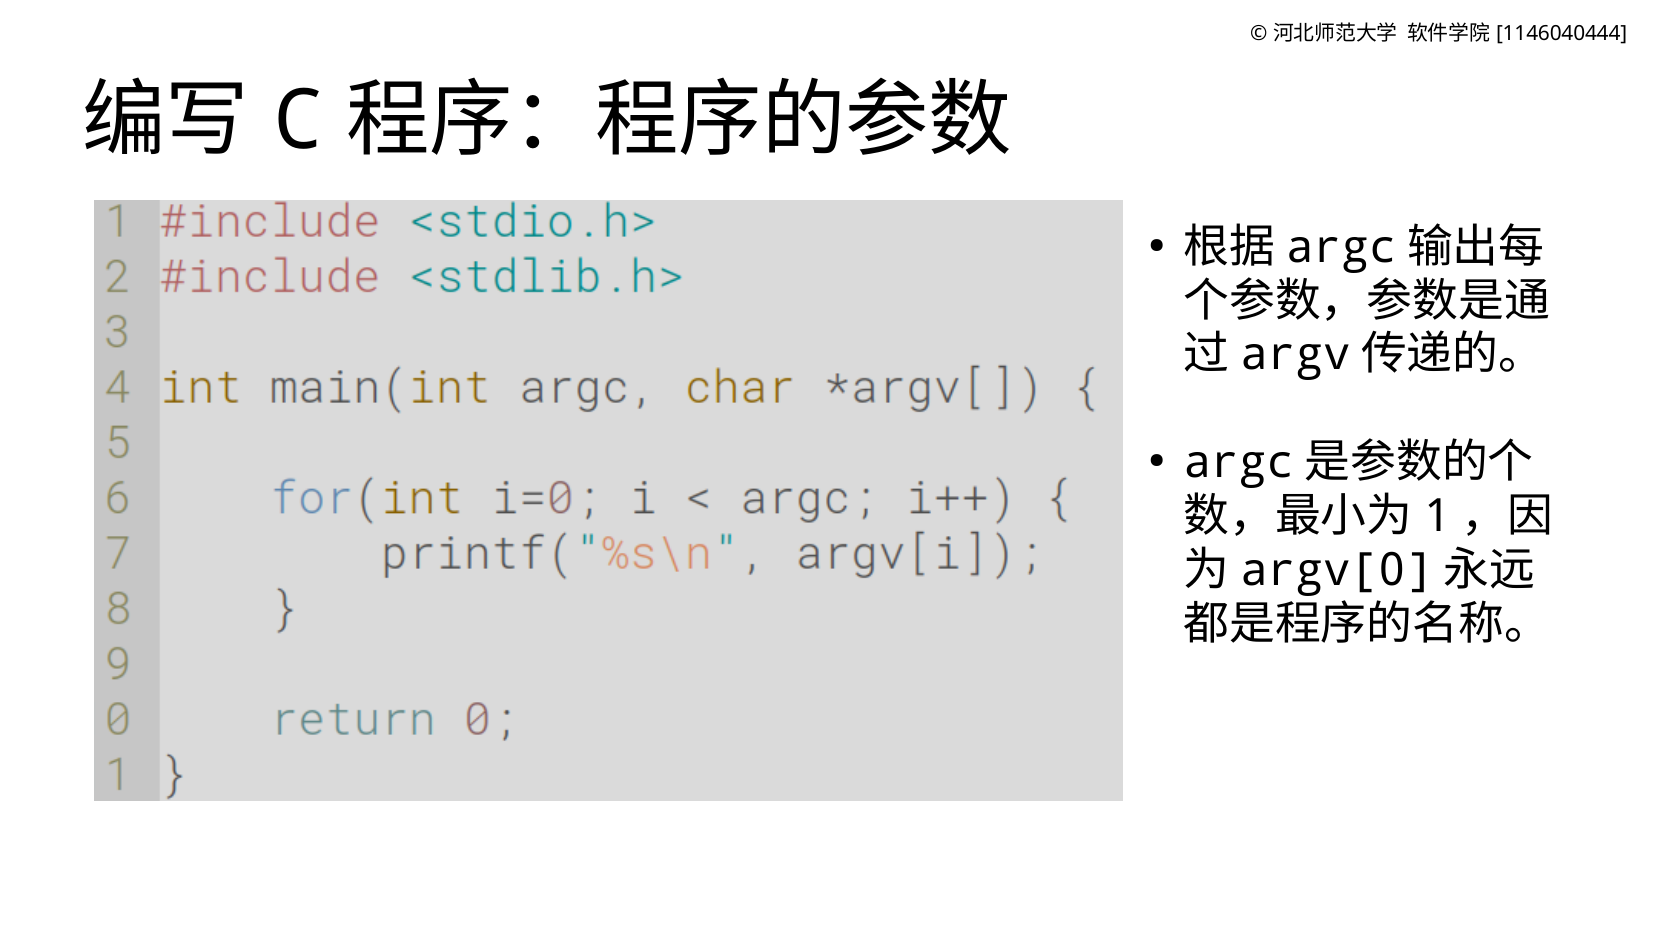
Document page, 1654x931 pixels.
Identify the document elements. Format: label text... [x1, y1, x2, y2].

text_box 根据argc输出每个参数，参数是通过argv传递的。 argc是参数的个数，最小为1，因为argv[0]永远都是程序的名称。 [1133, 212, 1595, 820]
title 编写C程序：程序的参数 [82, 37, 1571, 189]
picture [94, 200, 1123, 801]
